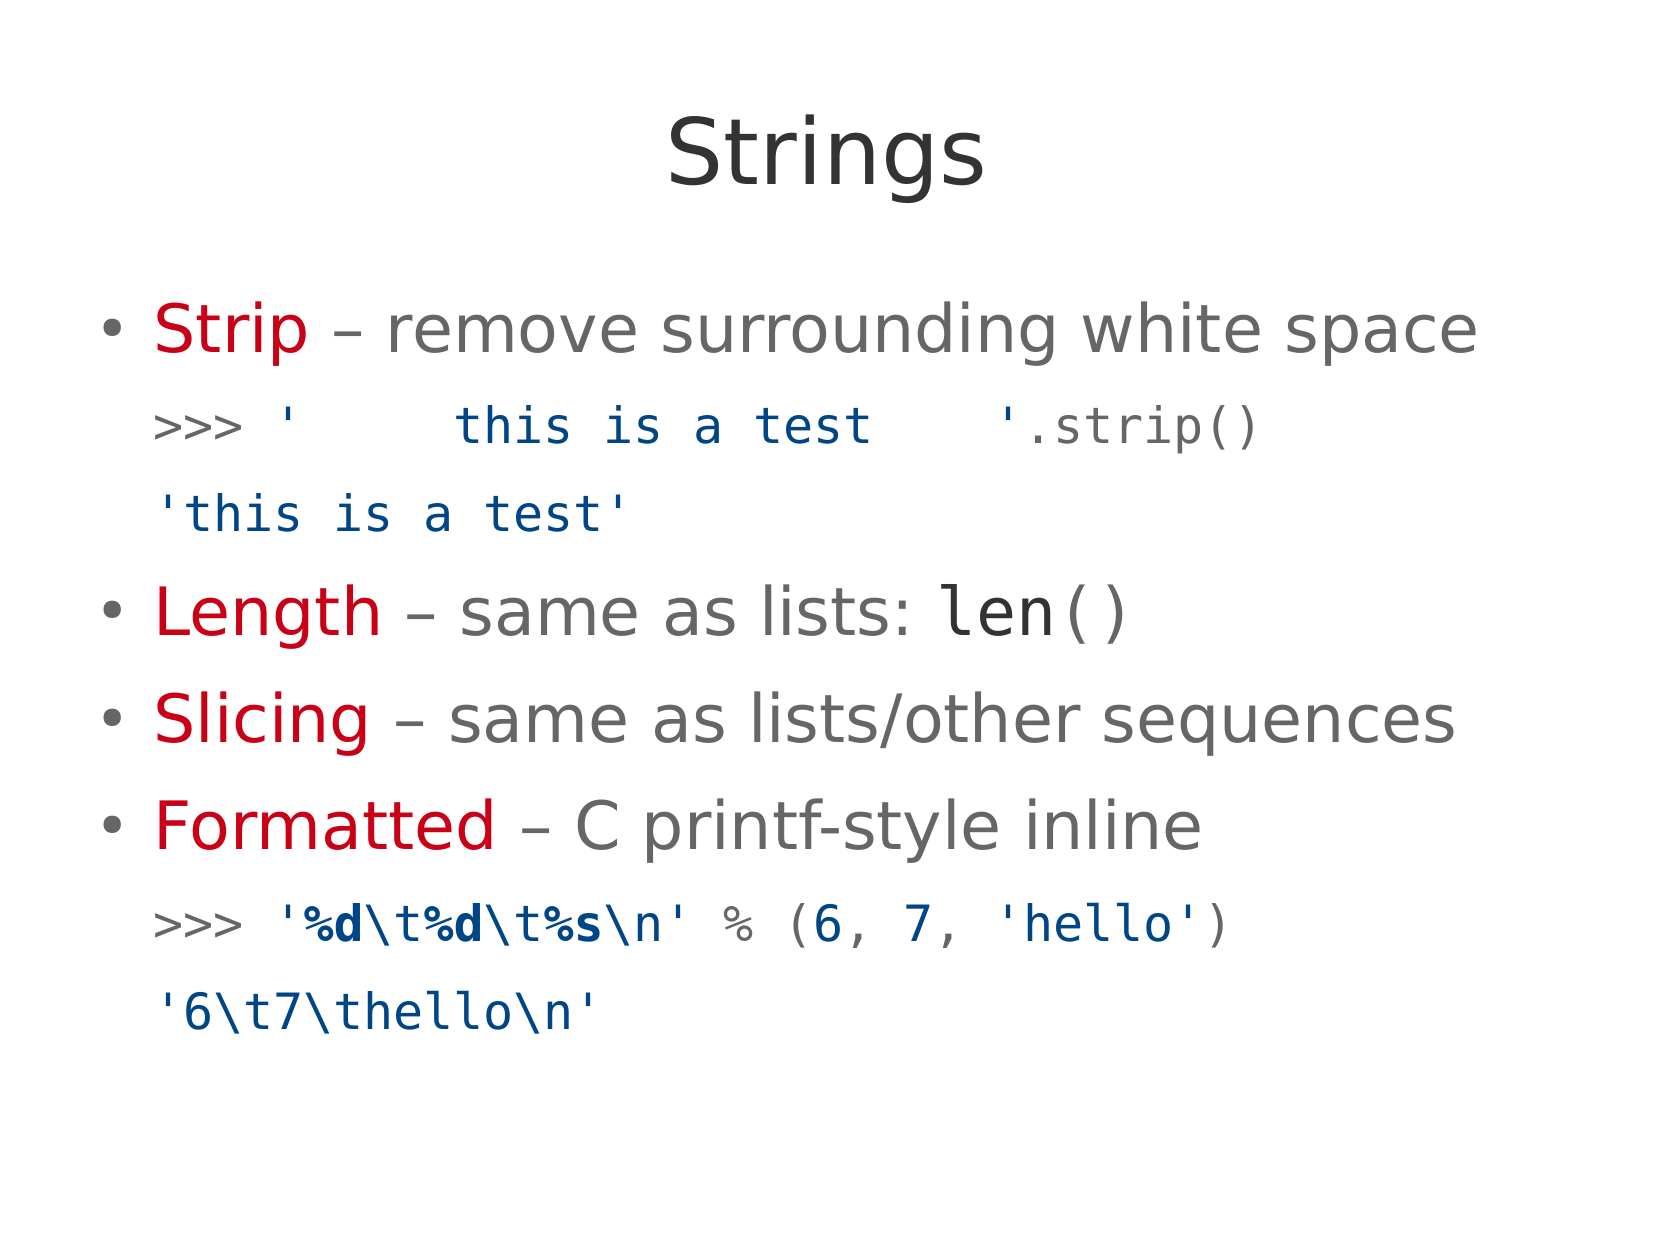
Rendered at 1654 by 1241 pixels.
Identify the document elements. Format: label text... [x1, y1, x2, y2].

list Strip – remove surrounding white space >>> ' this is a test '.strip() 'this is a test' Length – same as lists: len() Slicing – same as lists/other sequences Formatted – C printf-style inline >>> '%d\t%d\t%s\n' % (6, 7, 'hello') '6\t7\thello\n' [82, 290, 1571, 1109]
title Strings [82, 56, 1571, 250]
